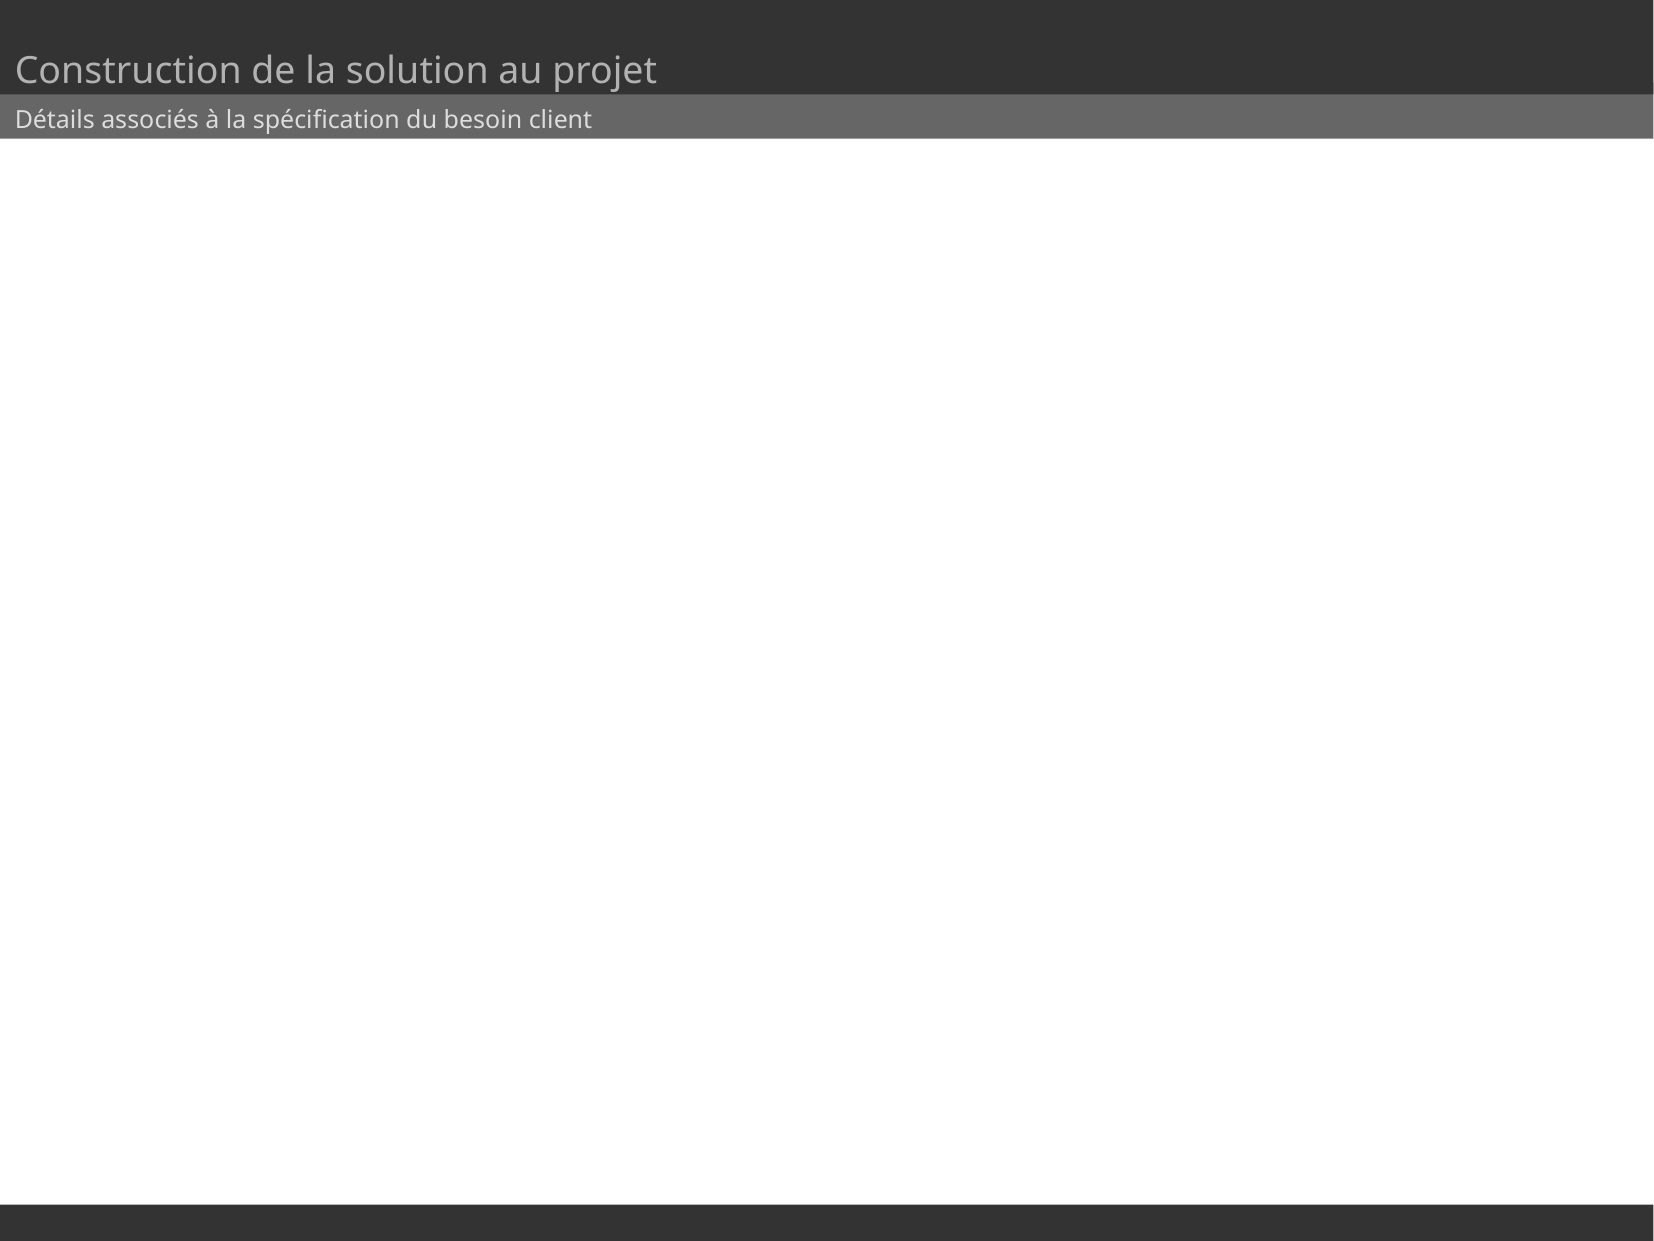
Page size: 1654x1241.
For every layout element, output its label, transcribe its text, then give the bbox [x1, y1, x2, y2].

text_box [0, 1204, 1654, 1241]
text_box Construction de la solution au projet [0, 35, 721, 94]
text_box Détails associés à la spécification du besoin client [0, 94, 1654, 139]
text_box [0, 0, 1654, 94]
